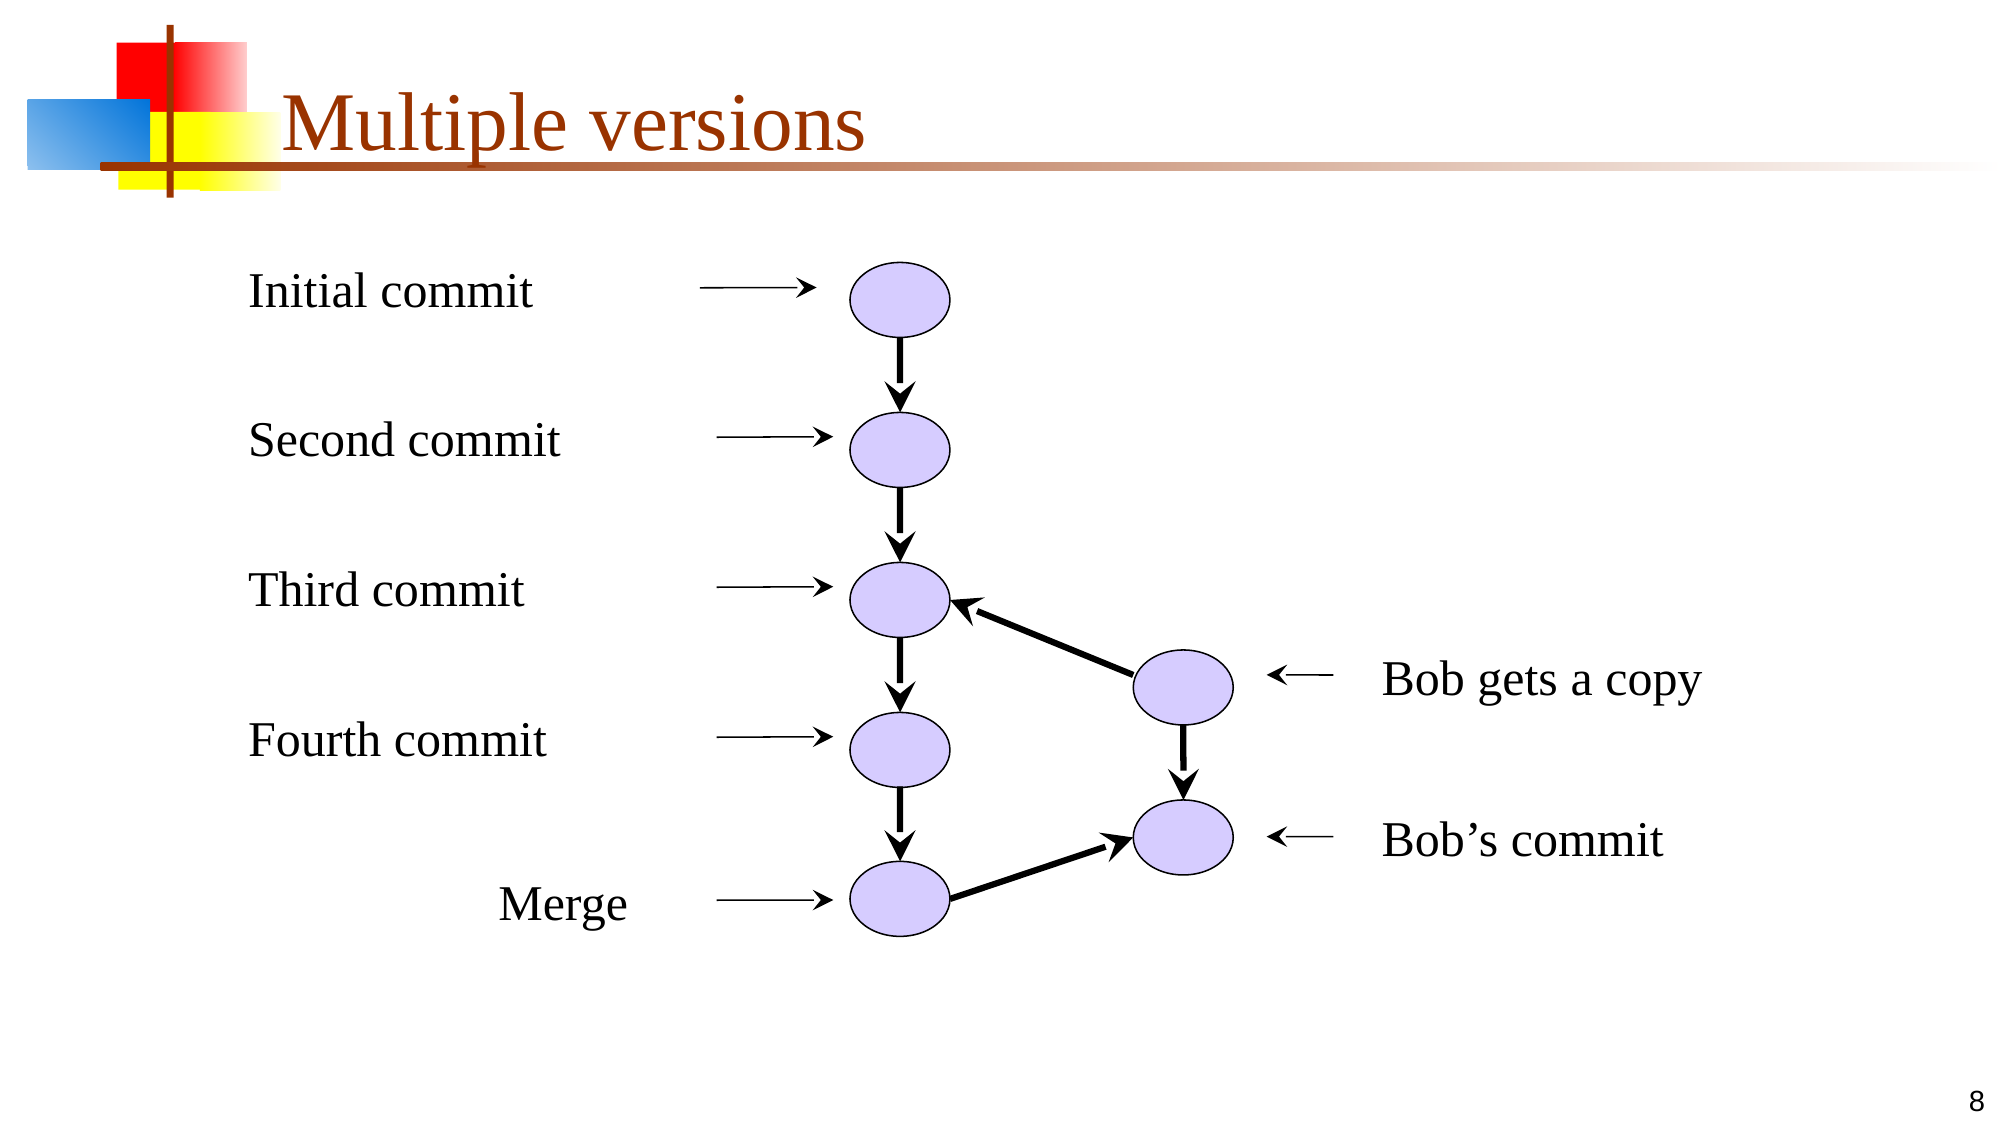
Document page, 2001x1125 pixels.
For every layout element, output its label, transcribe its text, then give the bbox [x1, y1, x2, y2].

text_box [849, 262, 950, 338]
text_box [1133, 649, 1234, 725]
text_box <number> [1583, 1049, 2000, 1125]
text_box [849, 712, 950, 788]
text_box Bob’s commit [1366, 799, 1786, 875]
text_box Second commit [233, 399, 717, 475]
text_box [849, 412, 950, 488]
text_box Initial commit [233, 249, 700, 325]
text_box [849, 562, 950, 638]
text_box [849, 861, 950, 937]
text_box Bob gets a copy [1366, 637, 1839, 713]
text_box [1133, 799, 1234, 875]
title Multiple versions [266, 37, 1972, 175]
text_box Third commit [233, 549, 717, 625]
text_box Merge [483, 862, 717, 938]
text_box Fourth commit [233, 699, 717, 775]
